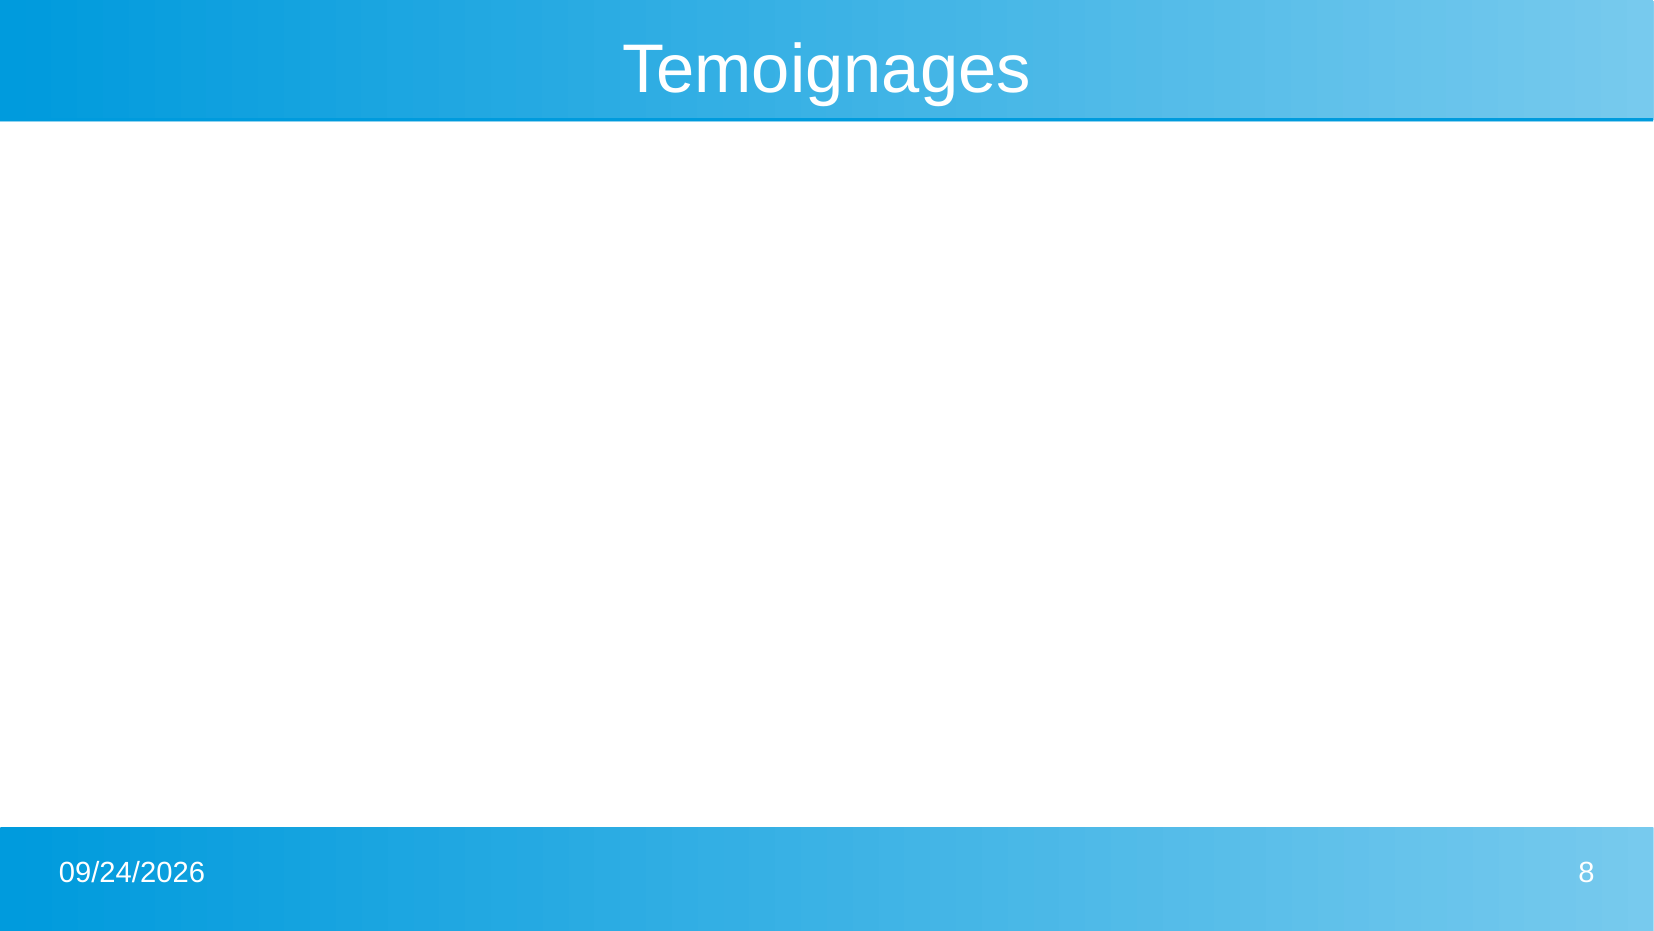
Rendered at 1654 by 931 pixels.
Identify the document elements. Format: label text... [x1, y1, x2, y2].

title Temoignages [59, 29, 1595, 108]
